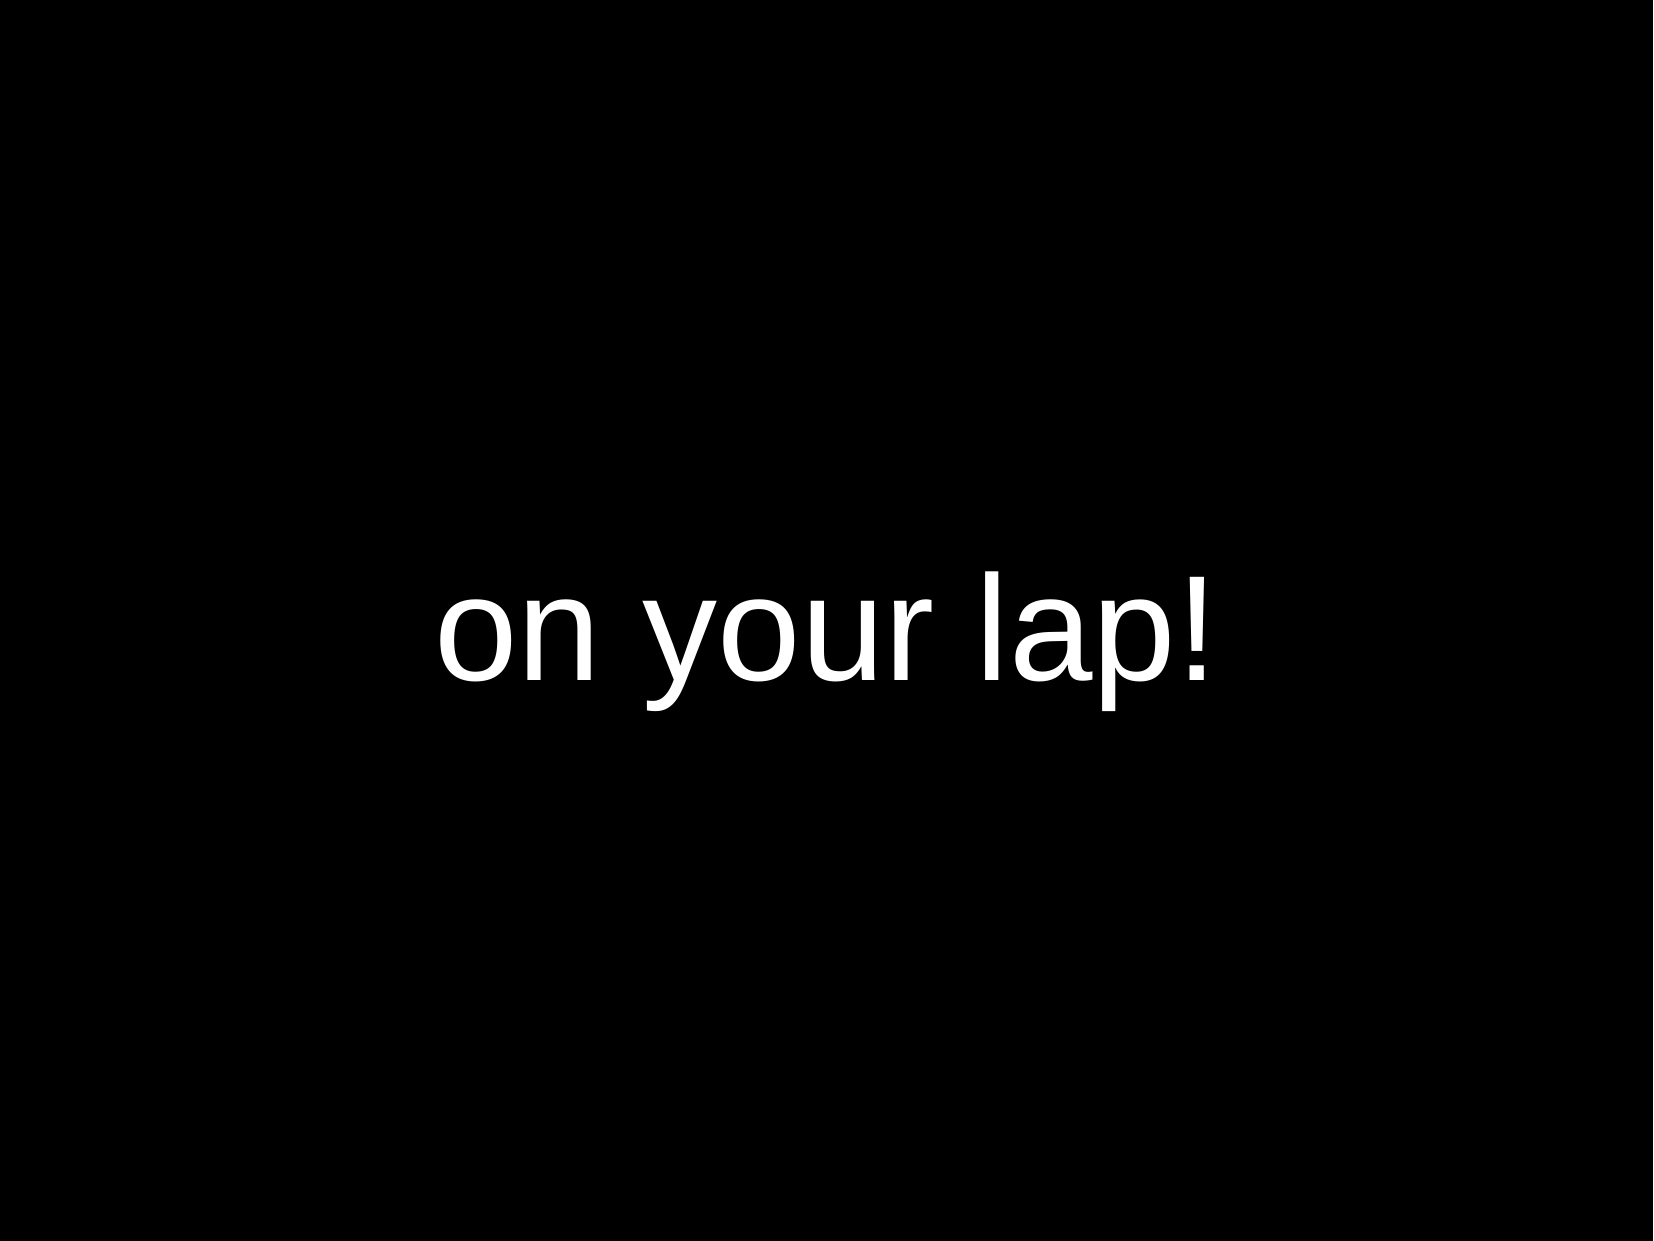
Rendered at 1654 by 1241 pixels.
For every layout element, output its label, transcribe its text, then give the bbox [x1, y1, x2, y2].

title on your lap! [82, 56, 1571, 1201]
